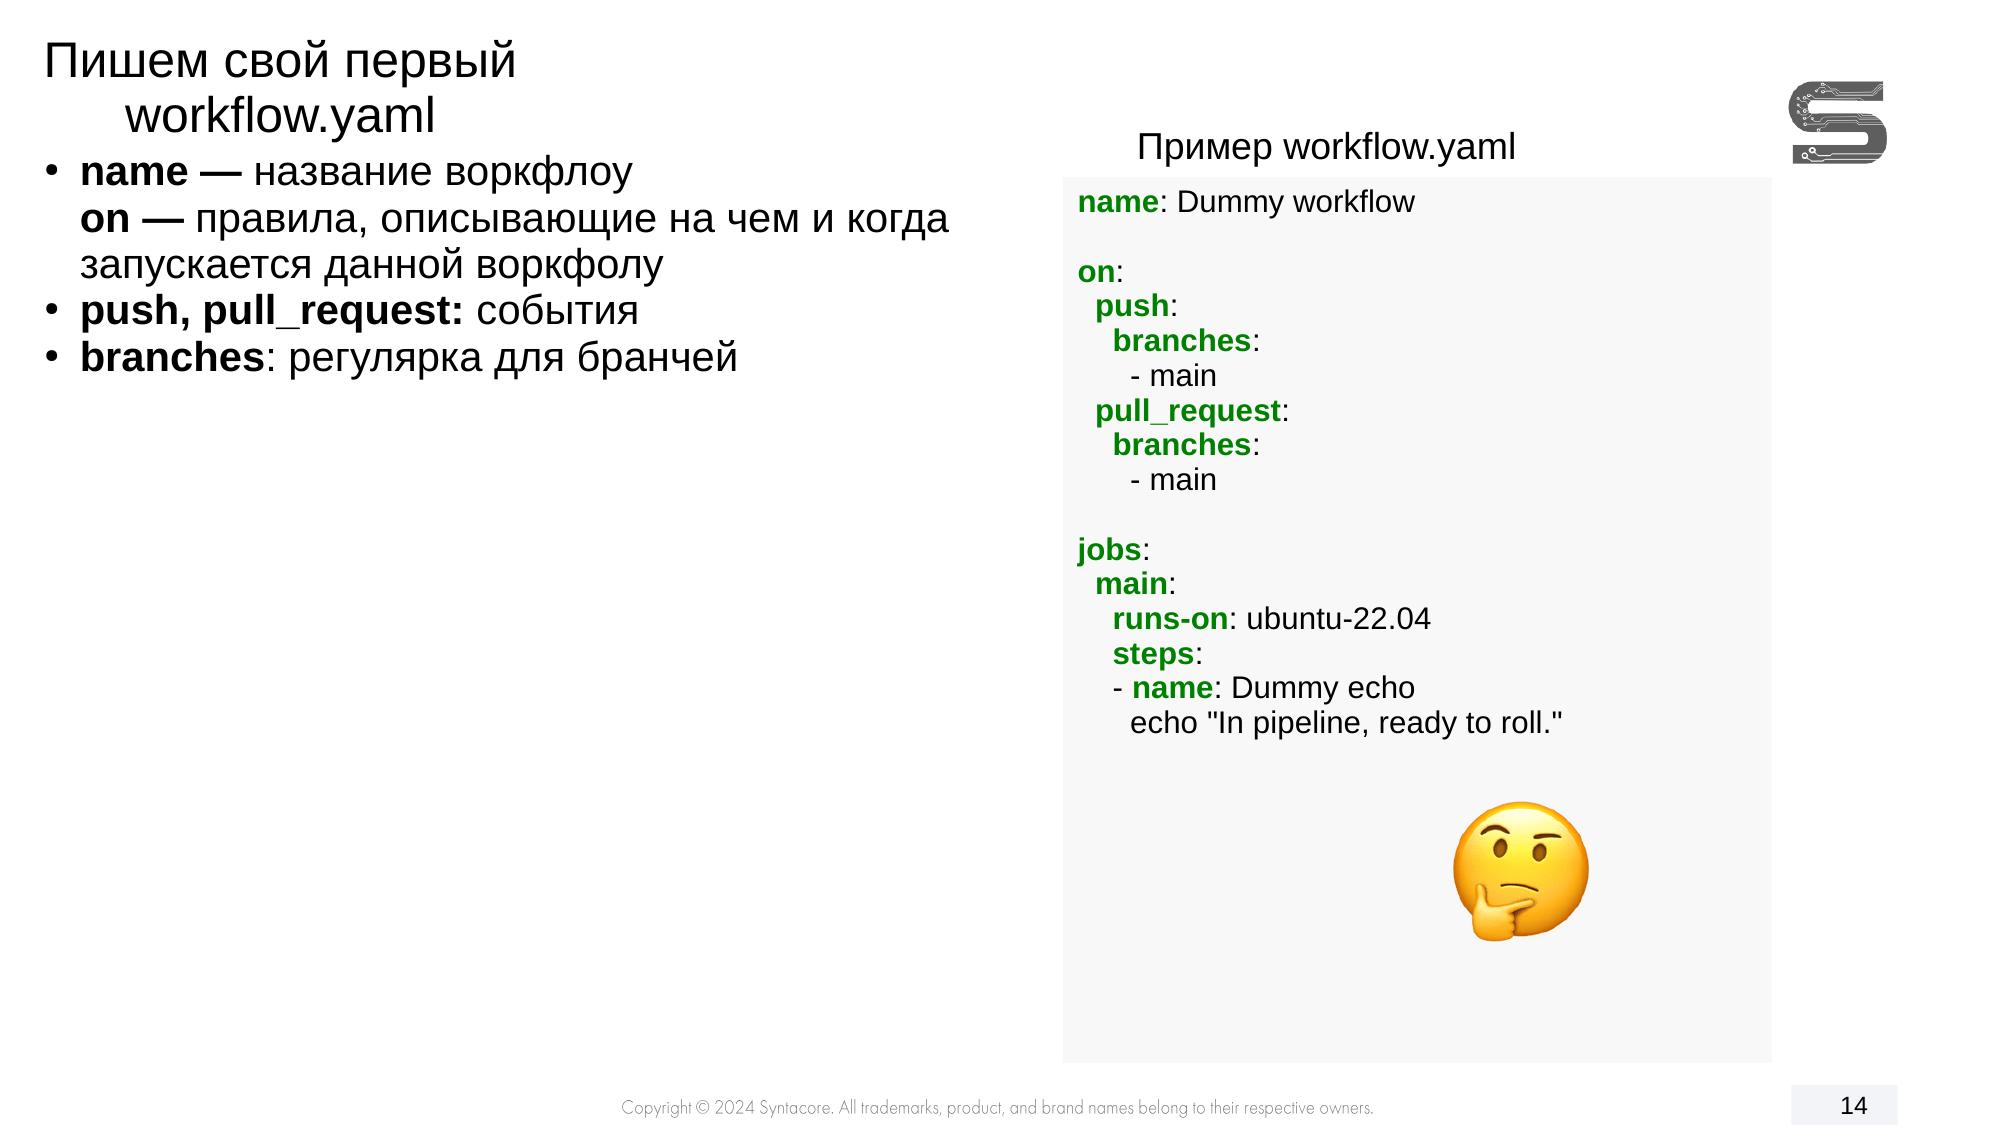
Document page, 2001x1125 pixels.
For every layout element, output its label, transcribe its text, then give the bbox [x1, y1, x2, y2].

picture [1446, 797, 1595, 945]
picture [621, 1094, 1381, 1119]
text_box name: Dummy workflow on: push: branches: - main pull_request: branches: - main jobs: main: runs-on: ubuntu-22.04 steps: - name: Dummy echo echo "In pipeline, ready to roll." [1062, 177, 1772, 1063]
text_box Пишем свой первый workflow.yaml [0, 24, 680, 207]
text_box Пример workflow.yaml [1122, 118, 1743, 177]
text_box <number> [1825, 1084, 1969, 1125]
picture [1788, 81, 1887, 164]
text_box name — название воркфлоу on — правила, описывающие на чем и когда запускается данной воркфолу push, pull_request: события branches: регулярка для бранчей [29, 140, 999, 621]
